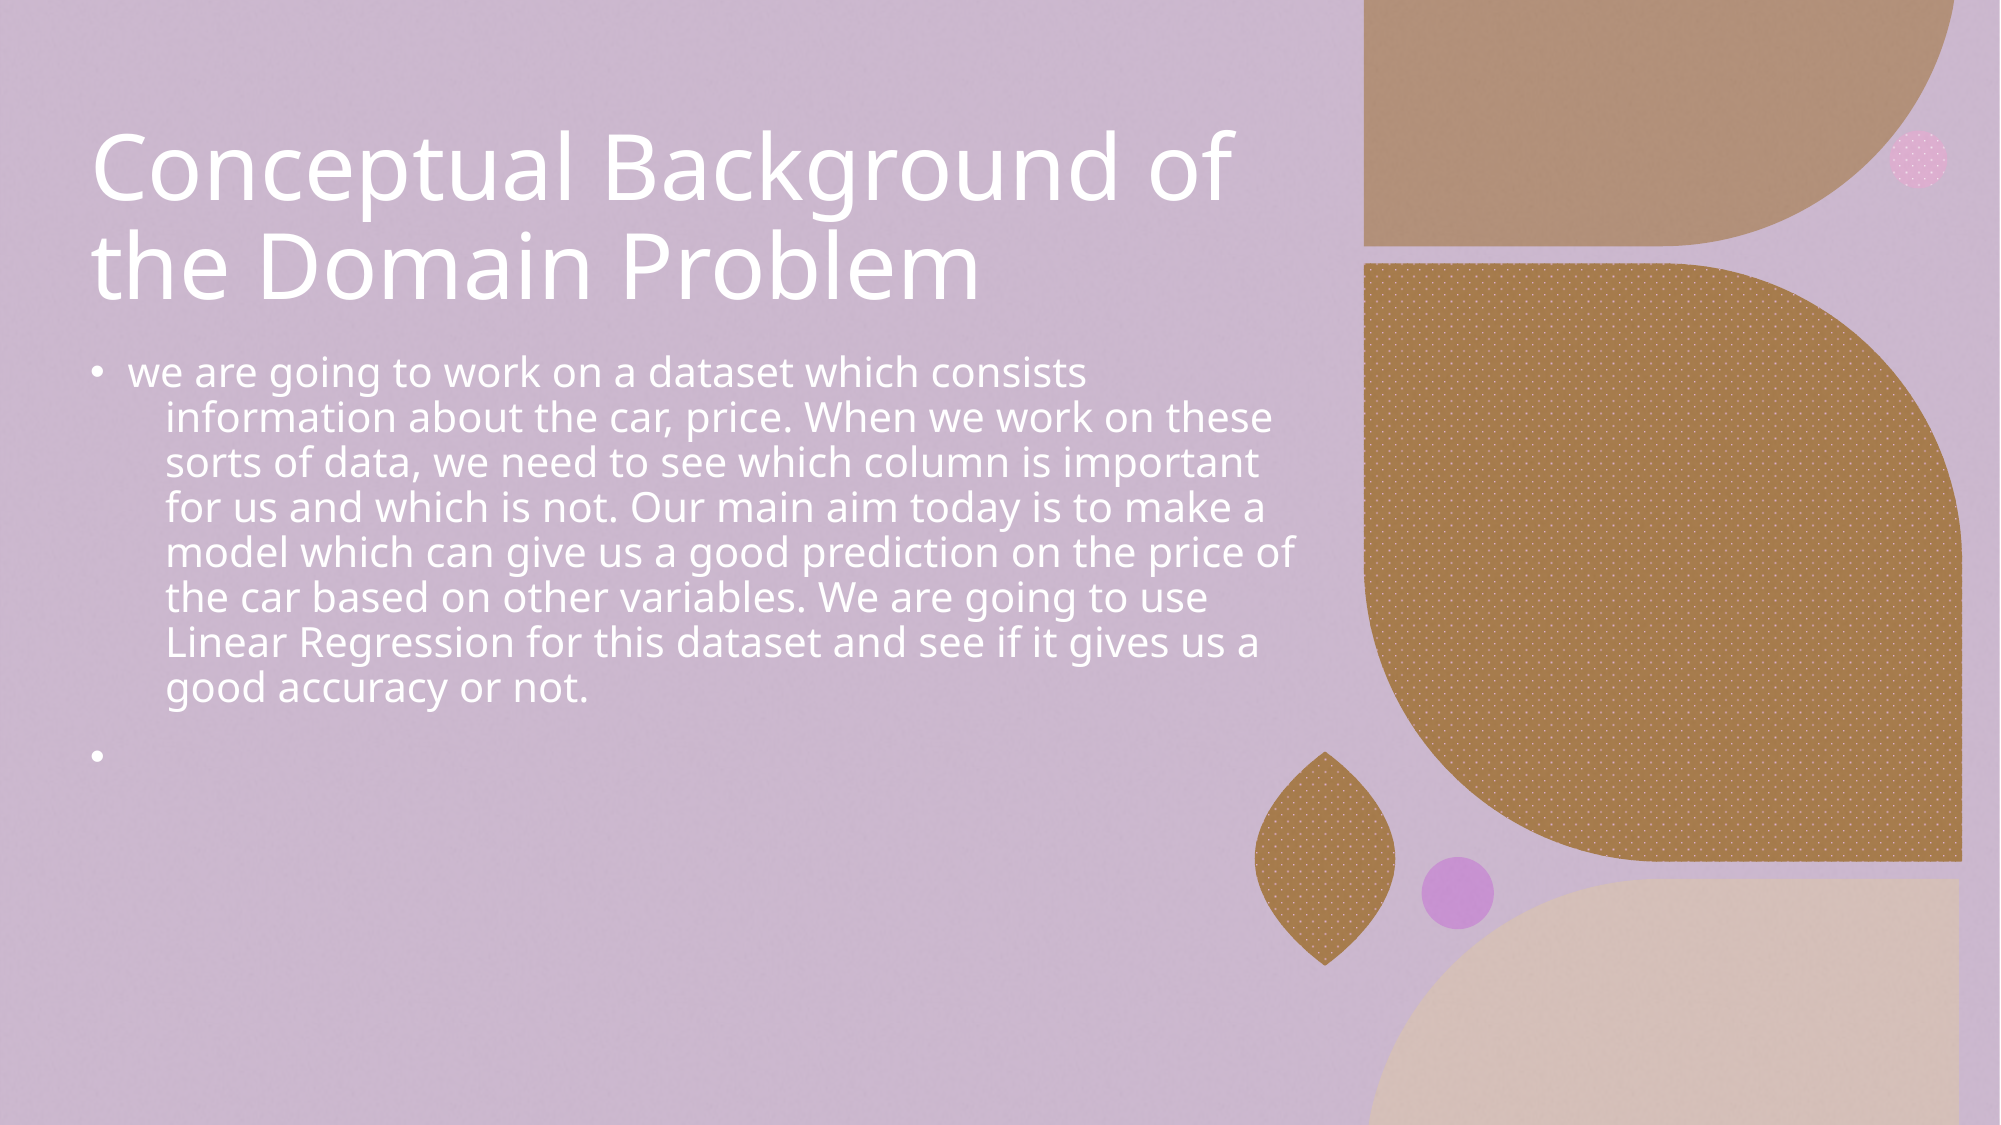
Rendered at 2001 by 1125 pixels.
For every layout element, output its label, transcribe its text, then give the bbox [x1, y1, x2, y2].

list we are going to work on a dataset which consists information about the car, price. When we work on these sorts of data, we need to see which column is important for us and which is not. Our main aim today is to make a model which can give us a good prediction on the price of the car based on other variables. We are going to use Linear Regression for this dataset and see if it gives us a good accuracy or not. [75, 343, 1336, 1014]
title Conceptual Background of the Domain Problem [75, 109, 1336, 328]
text_box [0, 0, 2000, 1125]
